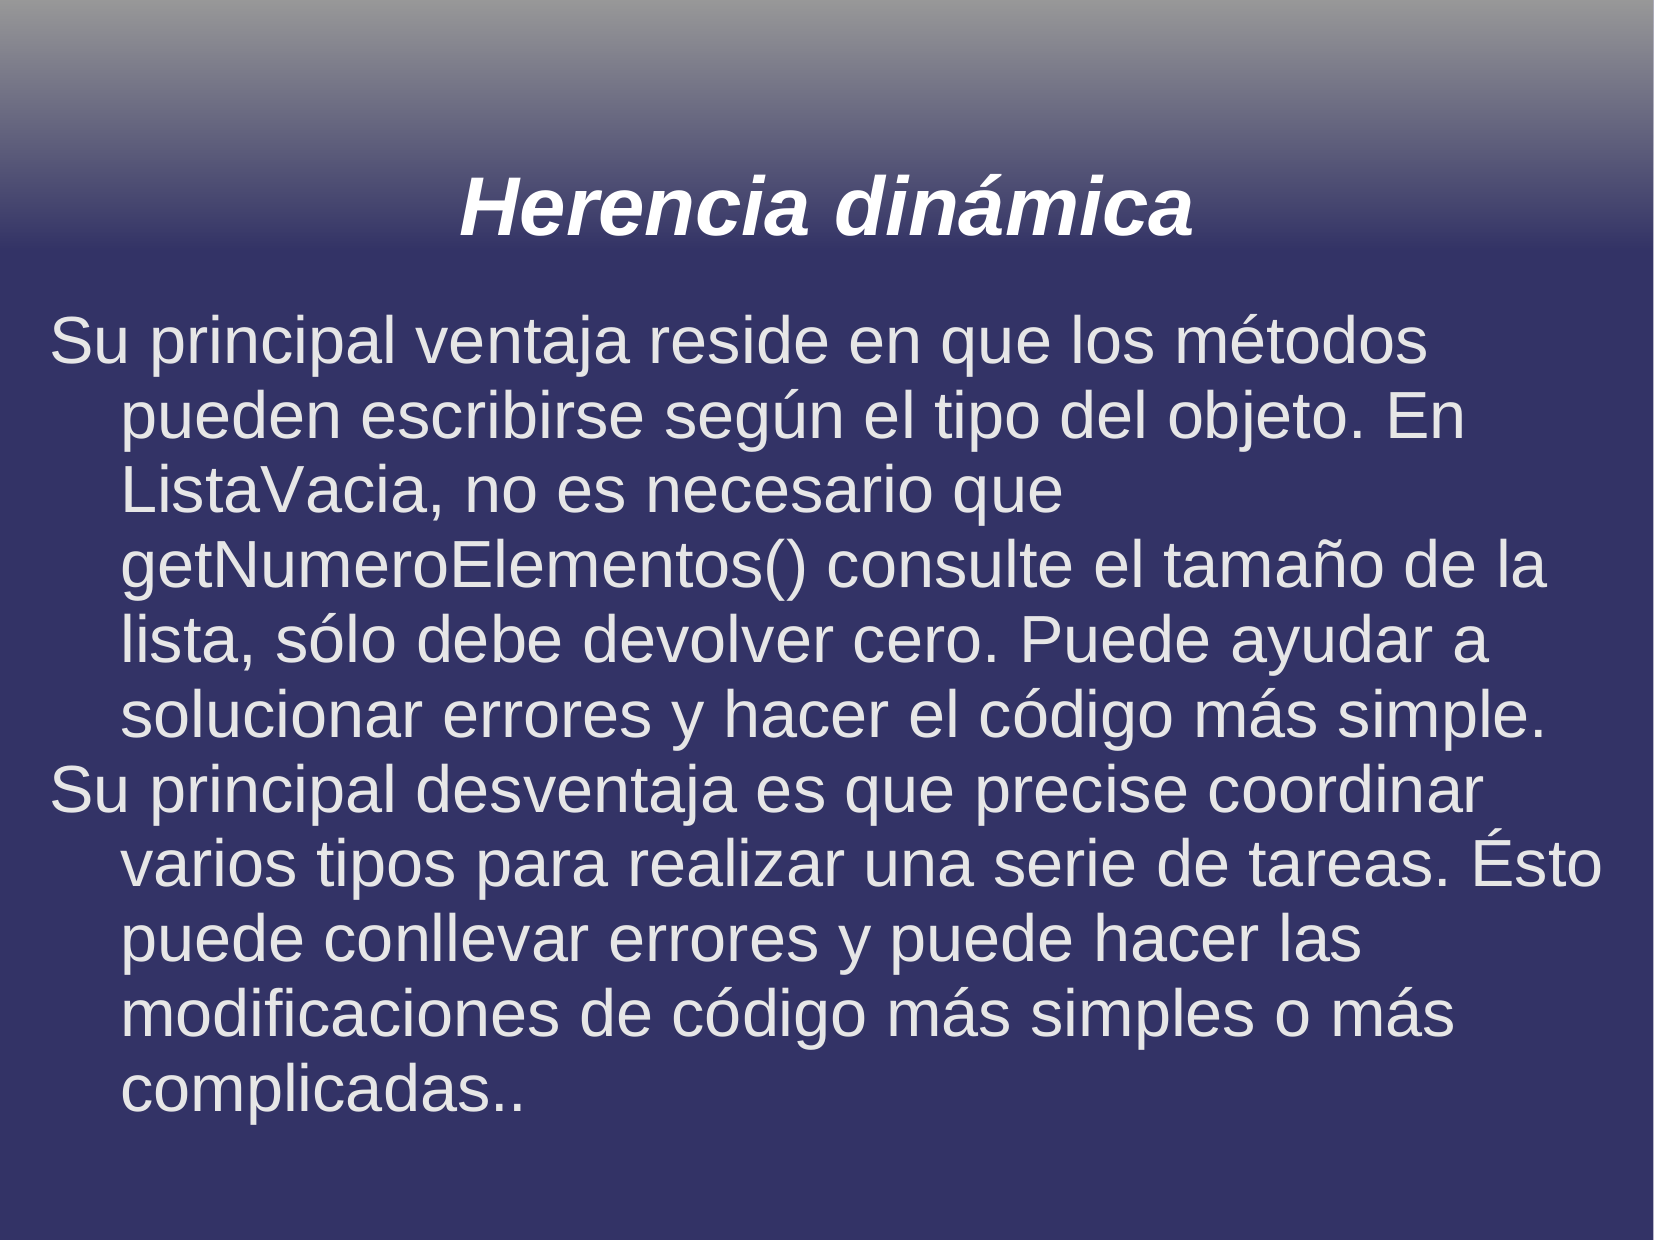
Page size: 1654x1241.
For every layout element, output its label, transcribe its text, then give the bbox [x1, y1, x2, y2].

list Su principal ventaja reside en que los métodos pueden escribirse según el tipo del objeto. En ListaVacia, no es necesario que getNumeroElementos() consulte el tamaño de la lista, sólo debe devolver cero. Puede ayudar a solucionar errores y hacer el código más simple. Su principal desventaja es que precise coordinar varios tipos para realizar una serie de tareas. Ésto puede conllevar errores y puede hacer las modificaciones de código más simples o más complicadas.. [37, 302, 1606, 1223]
title Herencia dinámica [121, 103, 1534, 302]
